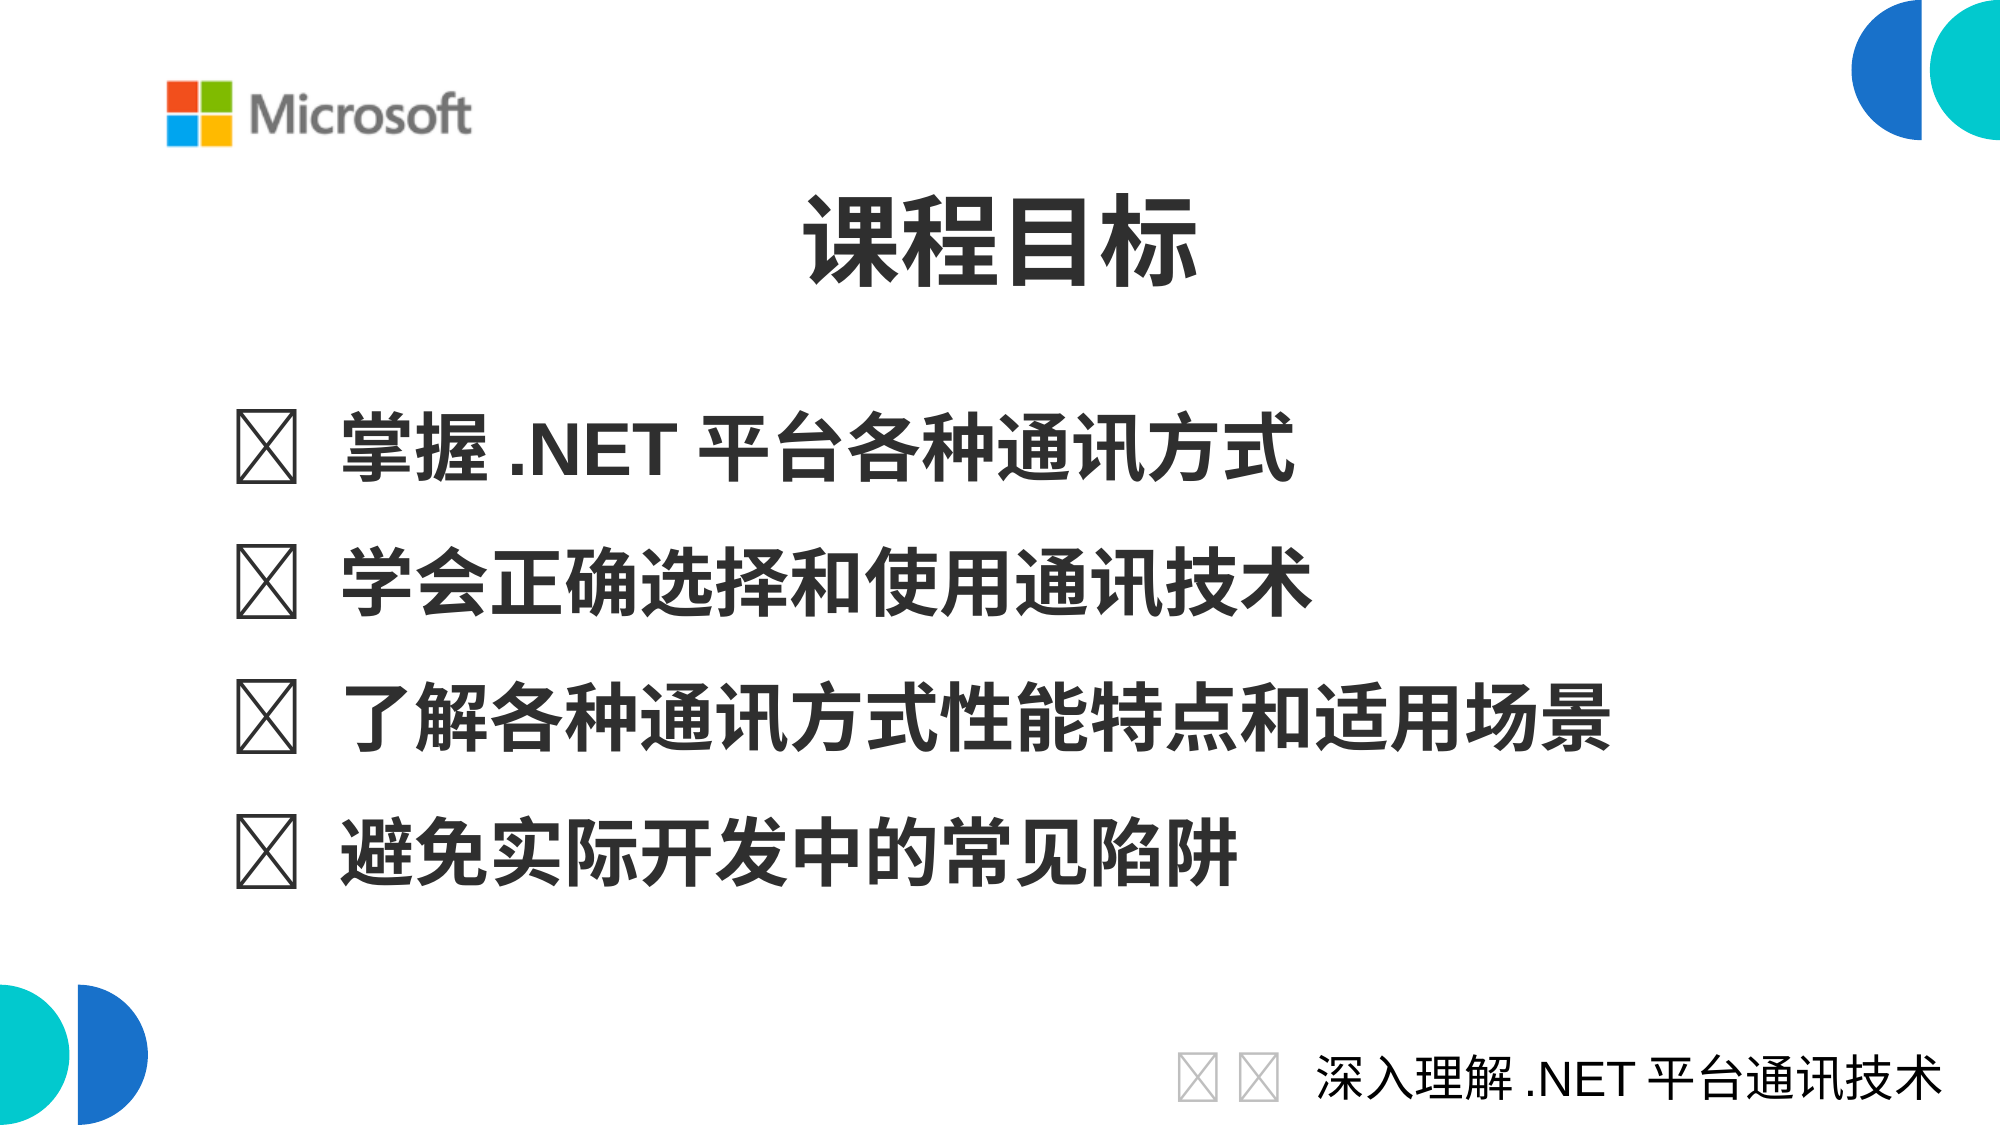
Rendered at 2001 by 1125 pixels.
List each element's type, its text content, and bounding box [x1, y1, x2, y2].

title 课程目标 [138, 145, 1862, 332]
picture [85, 41, 552, 189]
text_box ✅ 掌握.NET平台各种通讯方式 ✅ 学会正确选择和使用通讯技术 ✅ 了解各种通讯方式性能特点和适用场景 ✅ 避免实际开发中的常见陷阱 [215, 348, 1862, 781]
subtitle 🚀 🚀 深入理解.NET平台通讯技术 [1173, 1046, 1952, 1107]
